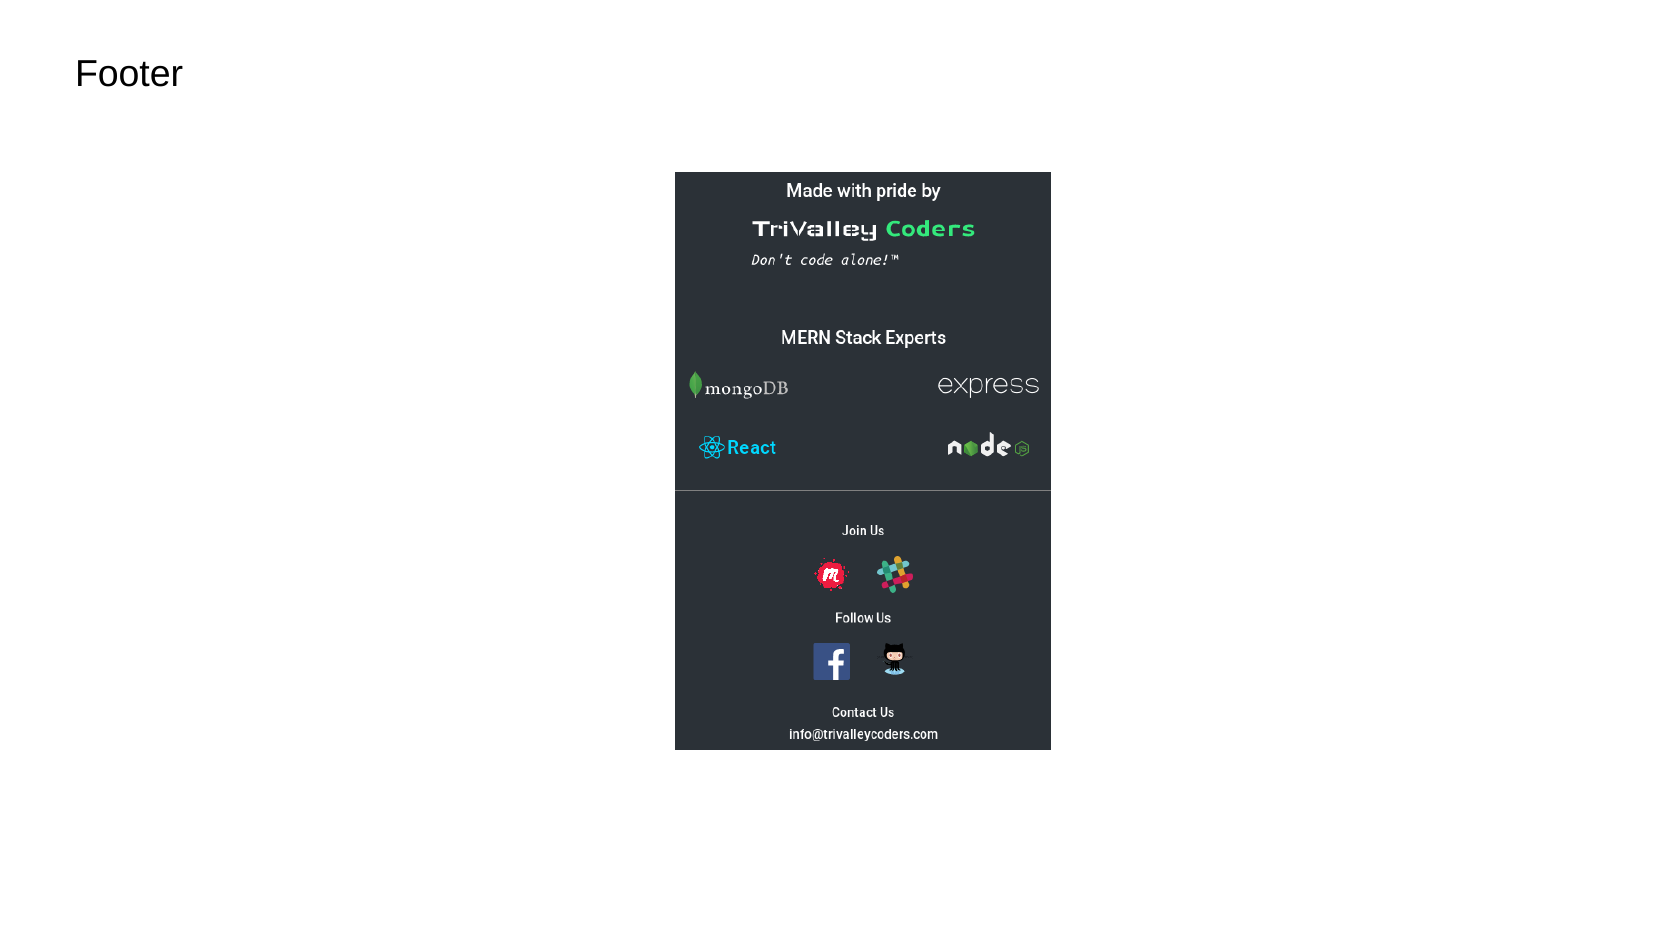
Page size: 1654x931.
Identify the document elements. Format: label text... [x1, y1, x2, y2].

text_box Footer [60, 45, 736, 102]
picture [675, 172, 1051, 751]
